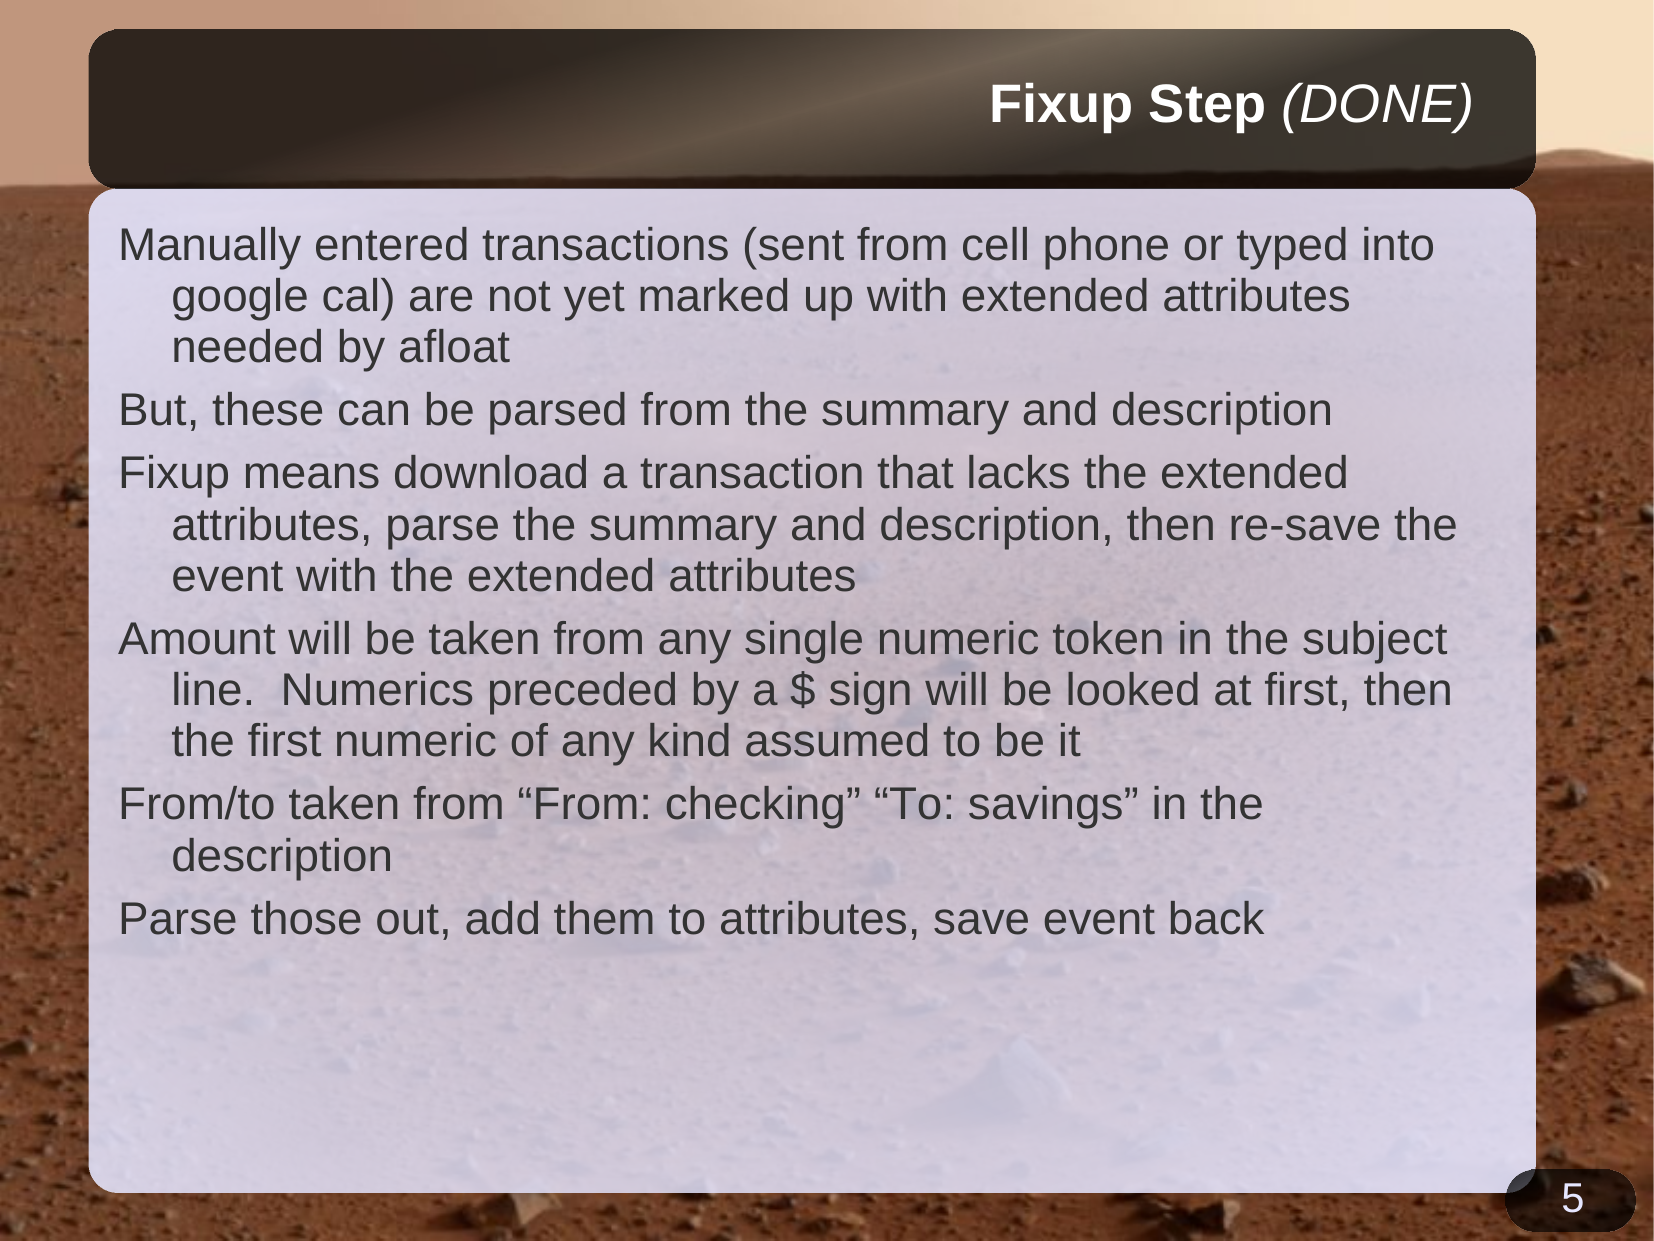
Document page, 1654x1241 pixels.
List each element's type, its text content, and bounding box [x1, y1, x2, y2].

list Manually entered transactions (sent from cell phone or typed into google cal) are not yet marked up with extended attributes needed by afloat But, these can be parsed from the summary and description Fixup means download a transaction that lacks the extended attributes, parse the summary and description, then re-save the event with the extended attributes Amount will be taken from any single numeric token in the subject line. Numerics preceded by a $ sign will be looked at first, then the first numeric of any kind assumed to be it From/to taken from “From: checking” “To: savings” in the description Parse those out, add them to attributes, save event back [118, 218, 1477, 1164]
title Fixup Step (DONE) [118, 59, 1506, 148]
picture [0, 0, 1654, 1241]
